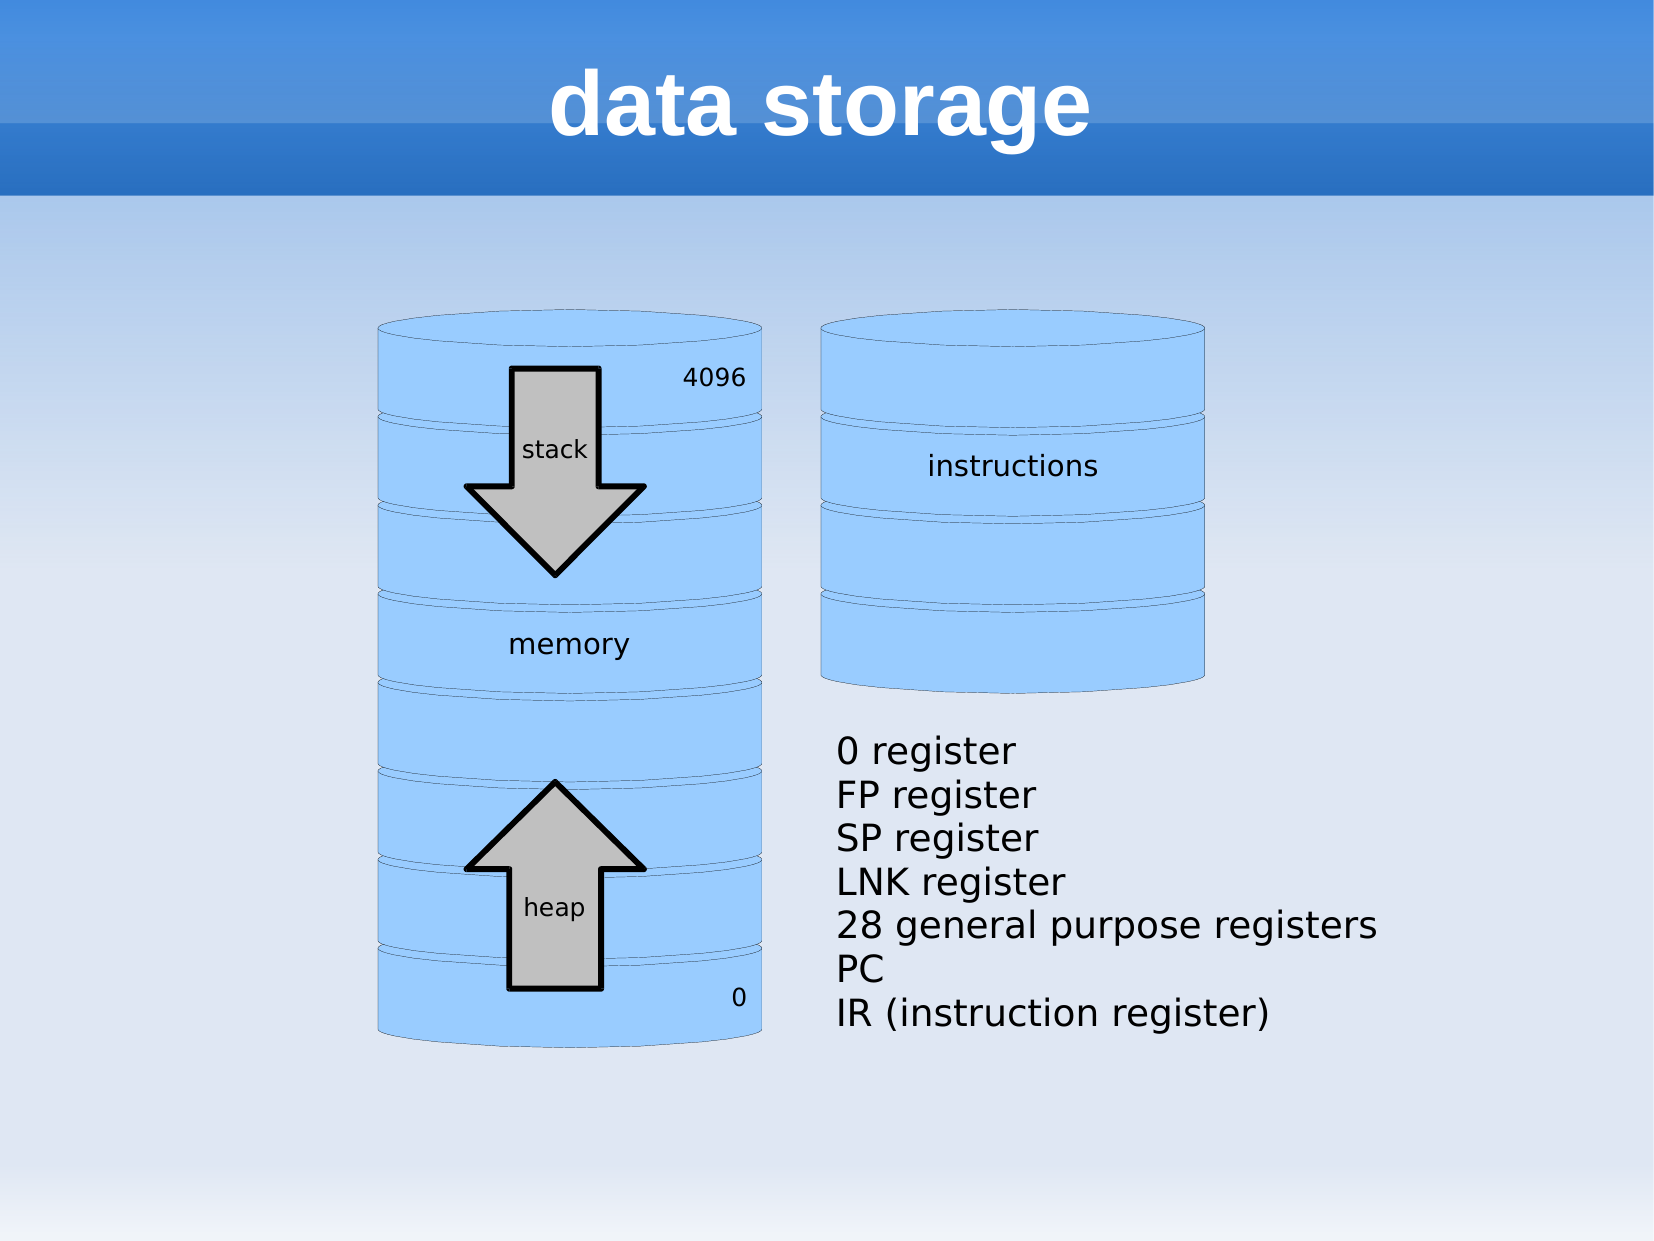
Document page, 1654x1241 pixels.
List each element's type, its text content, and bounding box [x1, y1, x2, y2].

chart [295, 303, 1654, 1123]
picture [0, 0, 1654, 1241]
title data storage [76, 0, 1565, 208]
